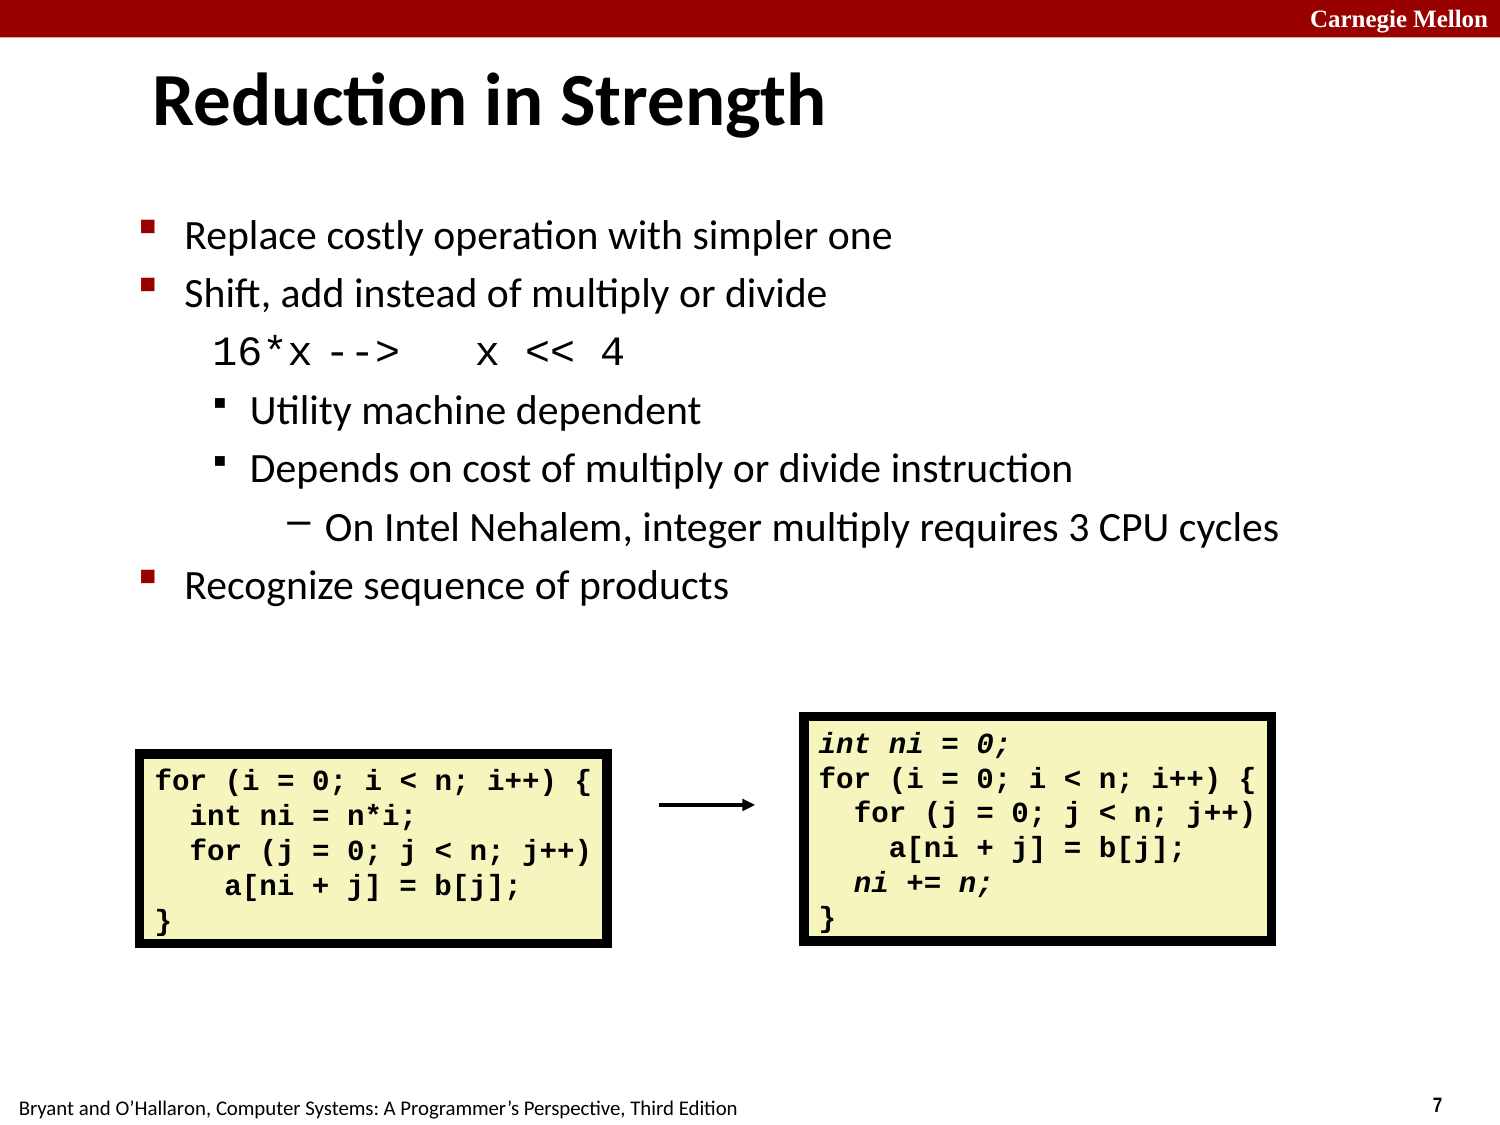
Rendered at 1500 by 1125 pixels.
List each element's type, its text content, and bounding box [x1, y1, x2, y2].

title Reduction in Strength [137, 50, 1156, 142]
text_box for (i = 0; i < n; i++) { int ni = n*i; for (j = 0; j < n; j++) a[ni + j] = b[j]; } [139, 754, 608, 944]
text_box int ni = 0; for (i = 0; i < n; i++) { for (j = 0; j < n; j++) a[ni + j] = b[j]; ni += n; } [803, 716, 1272, 941]
list Replace costly operation with simpler one Shift, add instead of multiply or divide 16*x --> x << 4 Utility machine dependent Depends on cost of multiply or divide instruction On Intel Nehalem, integer multiply requires 3 CPU cycles Recognize sequence of products [47, 200, 1411, 663]
